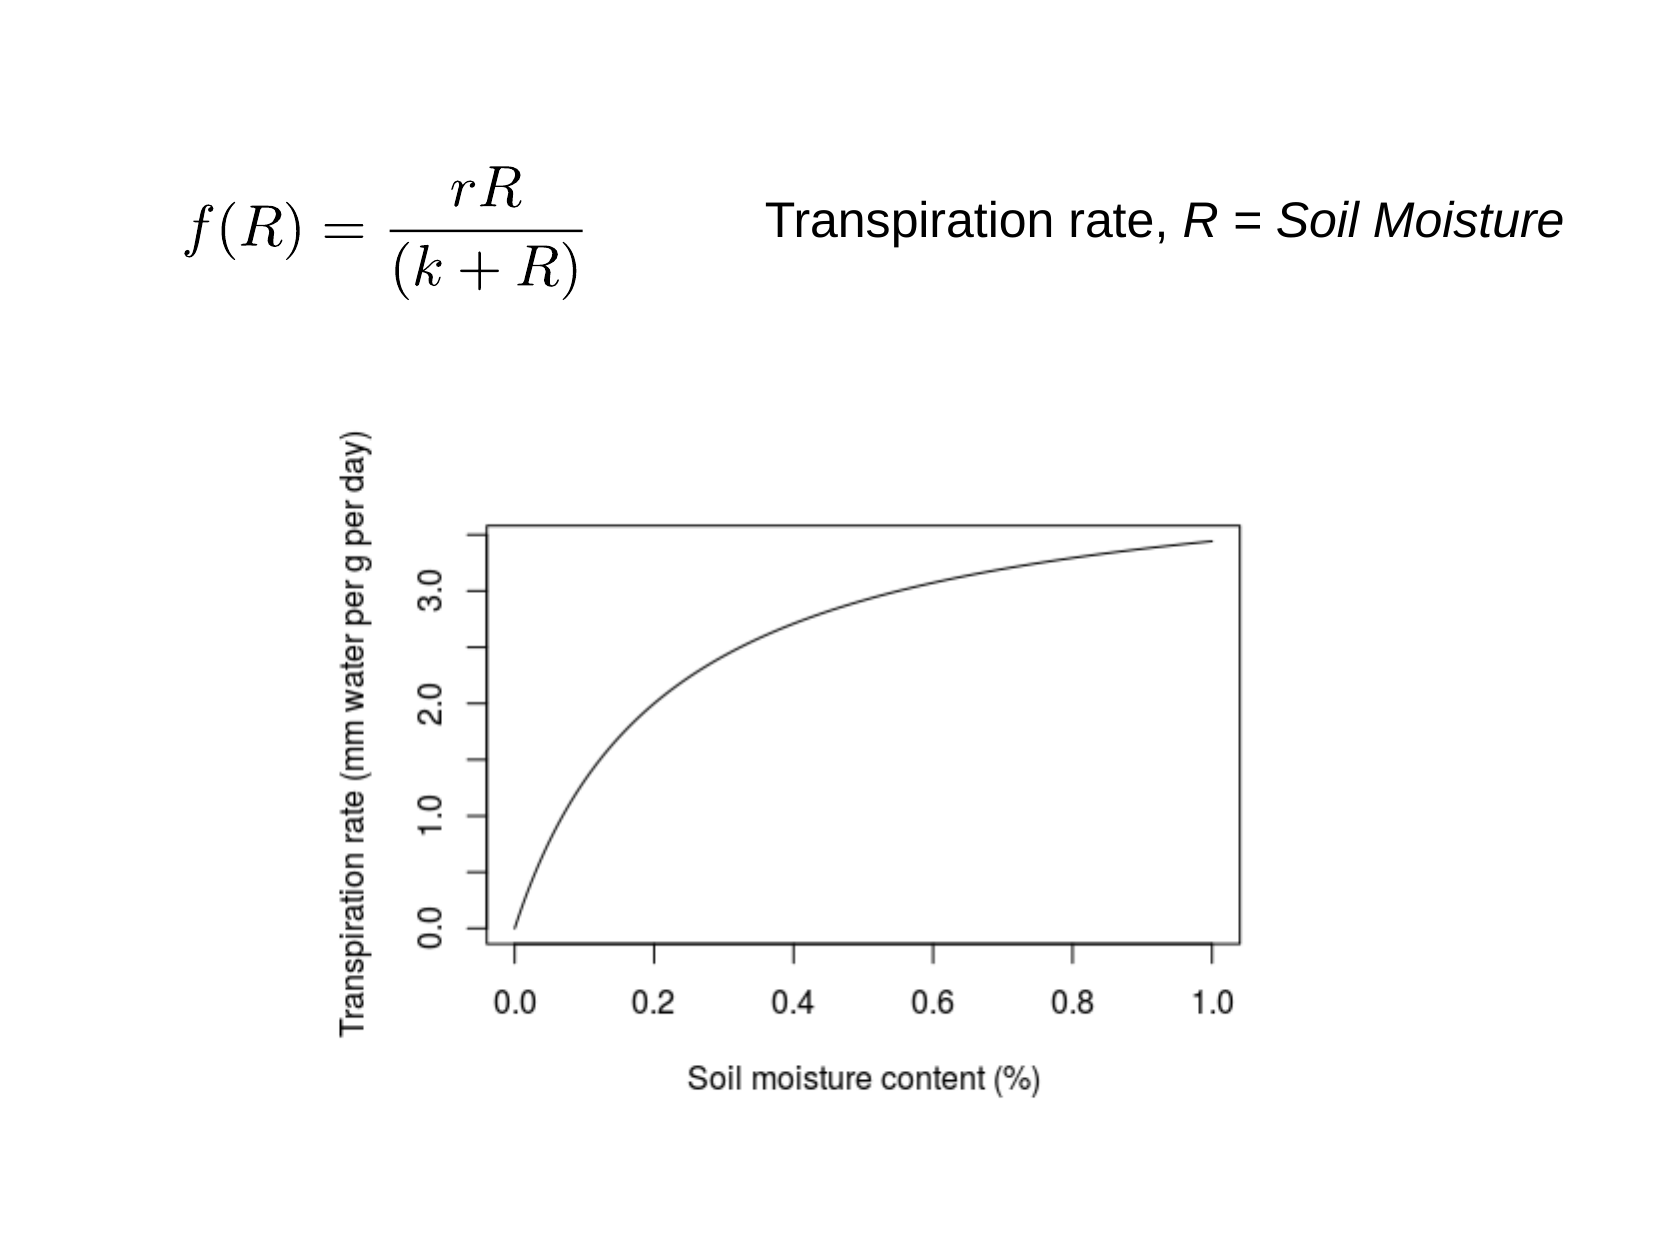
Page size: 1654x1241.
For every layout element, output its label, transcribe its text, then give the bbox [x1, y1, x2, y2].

picture [330, 369, 1321, 1141]
text_box Transpiration rate, R = Soil Moisture [750, 184, 1621, 311]
text_box [181, 166, 583, 301]
